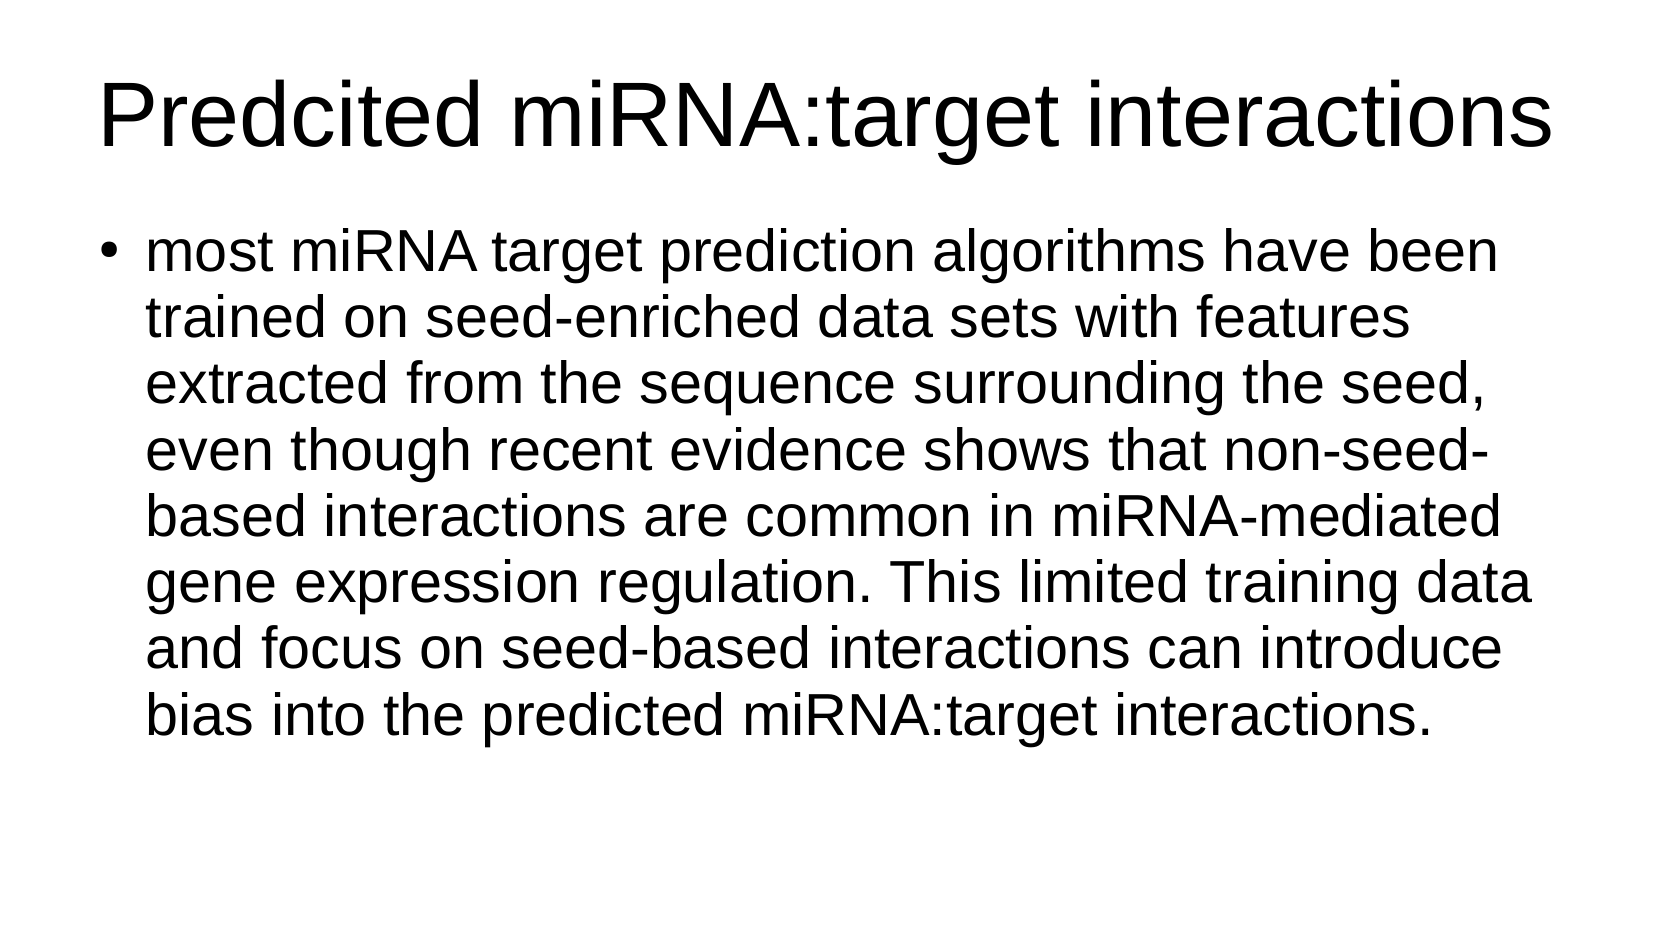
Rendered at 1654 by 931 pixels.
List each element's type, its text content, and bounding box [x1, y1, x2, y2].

title Predcited miRNA:target interactions [82, 37, 1571, 193]
list most miRNA target prediction algorithms have been trained on seed-enriched data sets with features extracted from the sequence surrounding the seed, even though recent evidence shows that non-seed-based interactions are common in miRNA-mediated gene expression regulation. This limited training data and focus on seed-based interactions can introduce bias into the predicted miRNA:target interactions. [82, 217, 1571, 758]
